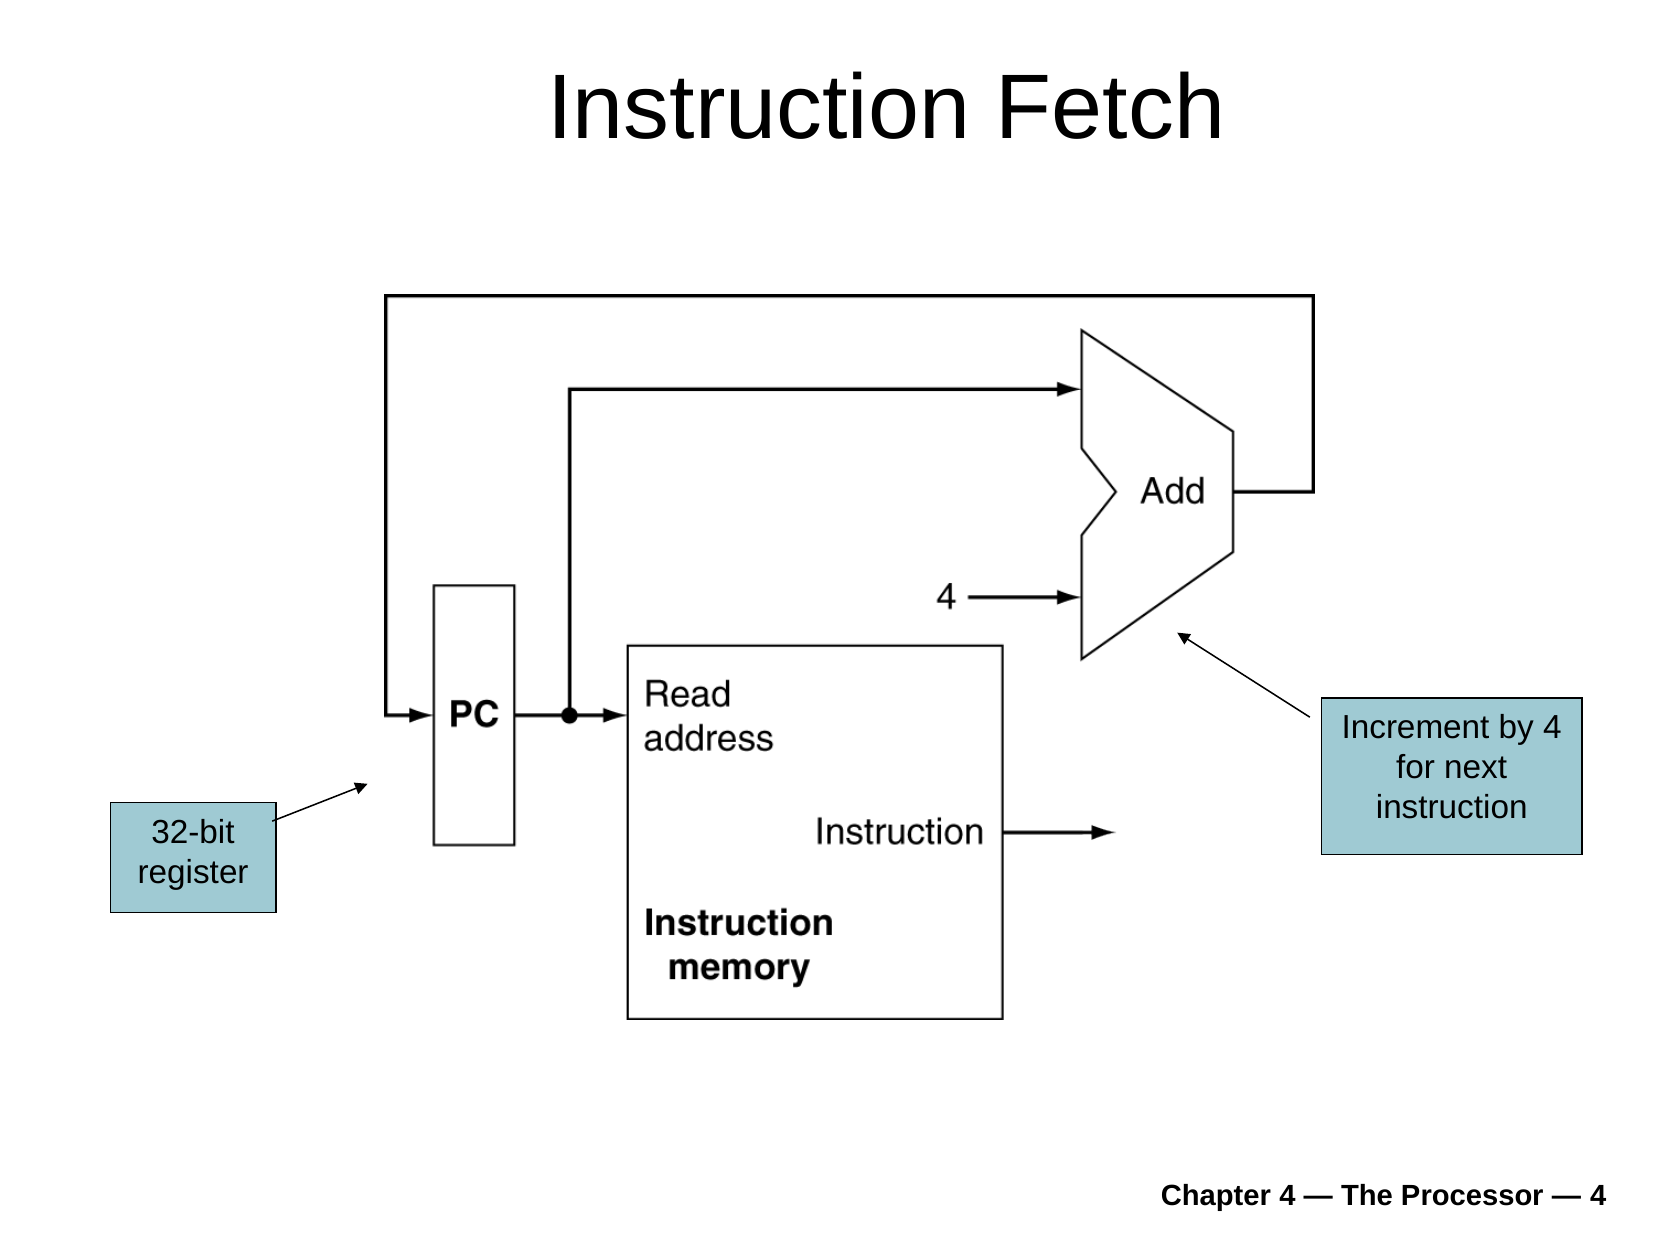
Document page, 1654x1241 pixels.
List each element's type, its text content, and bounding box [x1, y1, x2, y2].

text_box 32-bit register [110, 783, 368, 913]
text_box Chapter 4 — The Processor — <number> [305, 1153, 1622, 1219]
title Instruction Fetch [123, 26, 1618, 165]
text_box Increment by 4 for next instruction [1322, 698, 1582, 854]
picture [384, 294, 1315, 1020]
